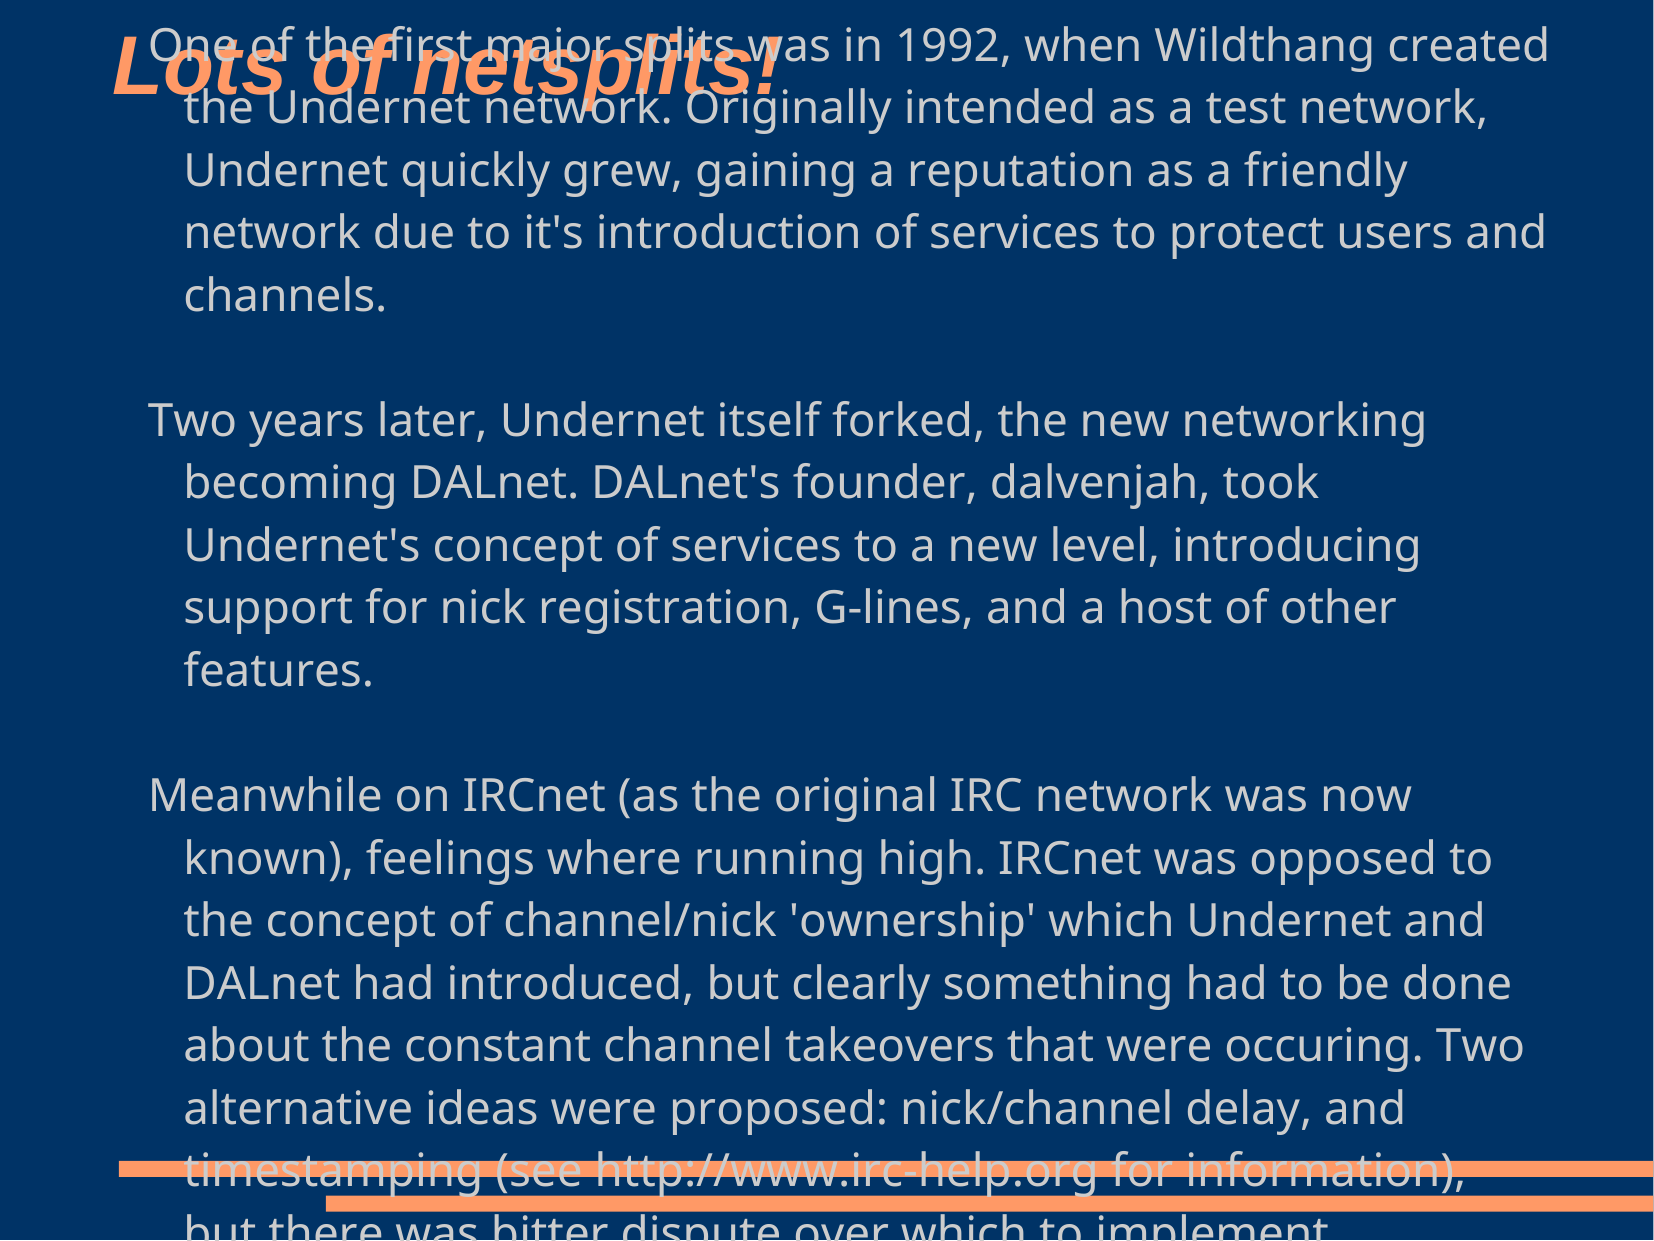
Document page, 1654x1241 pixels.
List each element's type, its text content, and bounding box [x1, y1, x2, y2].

title Lots of netsplits! [112, 0, 1525, 150]
subtitle One of the first major splits was in 1992, when Wildthang created the Undernet network. Originally intended as a test network, Undernet quickly grew, gaining a reputation as a friendly network due to it's introduction of services to protect users and channels. Two years later, Undernet itself forked, the new networking becoming DALnet. DALnet's founder, dalvenjah, took Undernet's concept of services to a new level, introducing support for nick registration, G-lines, and a host of other features. Meanwhile on IRCnet (as the original IRC network was now known), feelings where running high. IRCnet was opposed to the concept of channel/nick 'ownership' which Undernet and DALnet had introduced, but clearly something had to be done about the constant channel takeovers that were occuring. Two alternative ideas were proposed: nick/channel delay, and timestamping (see http://www.irc-help.org for information), but there was bitter dispute over which to implement. [112, 150, 1552, 1126]
